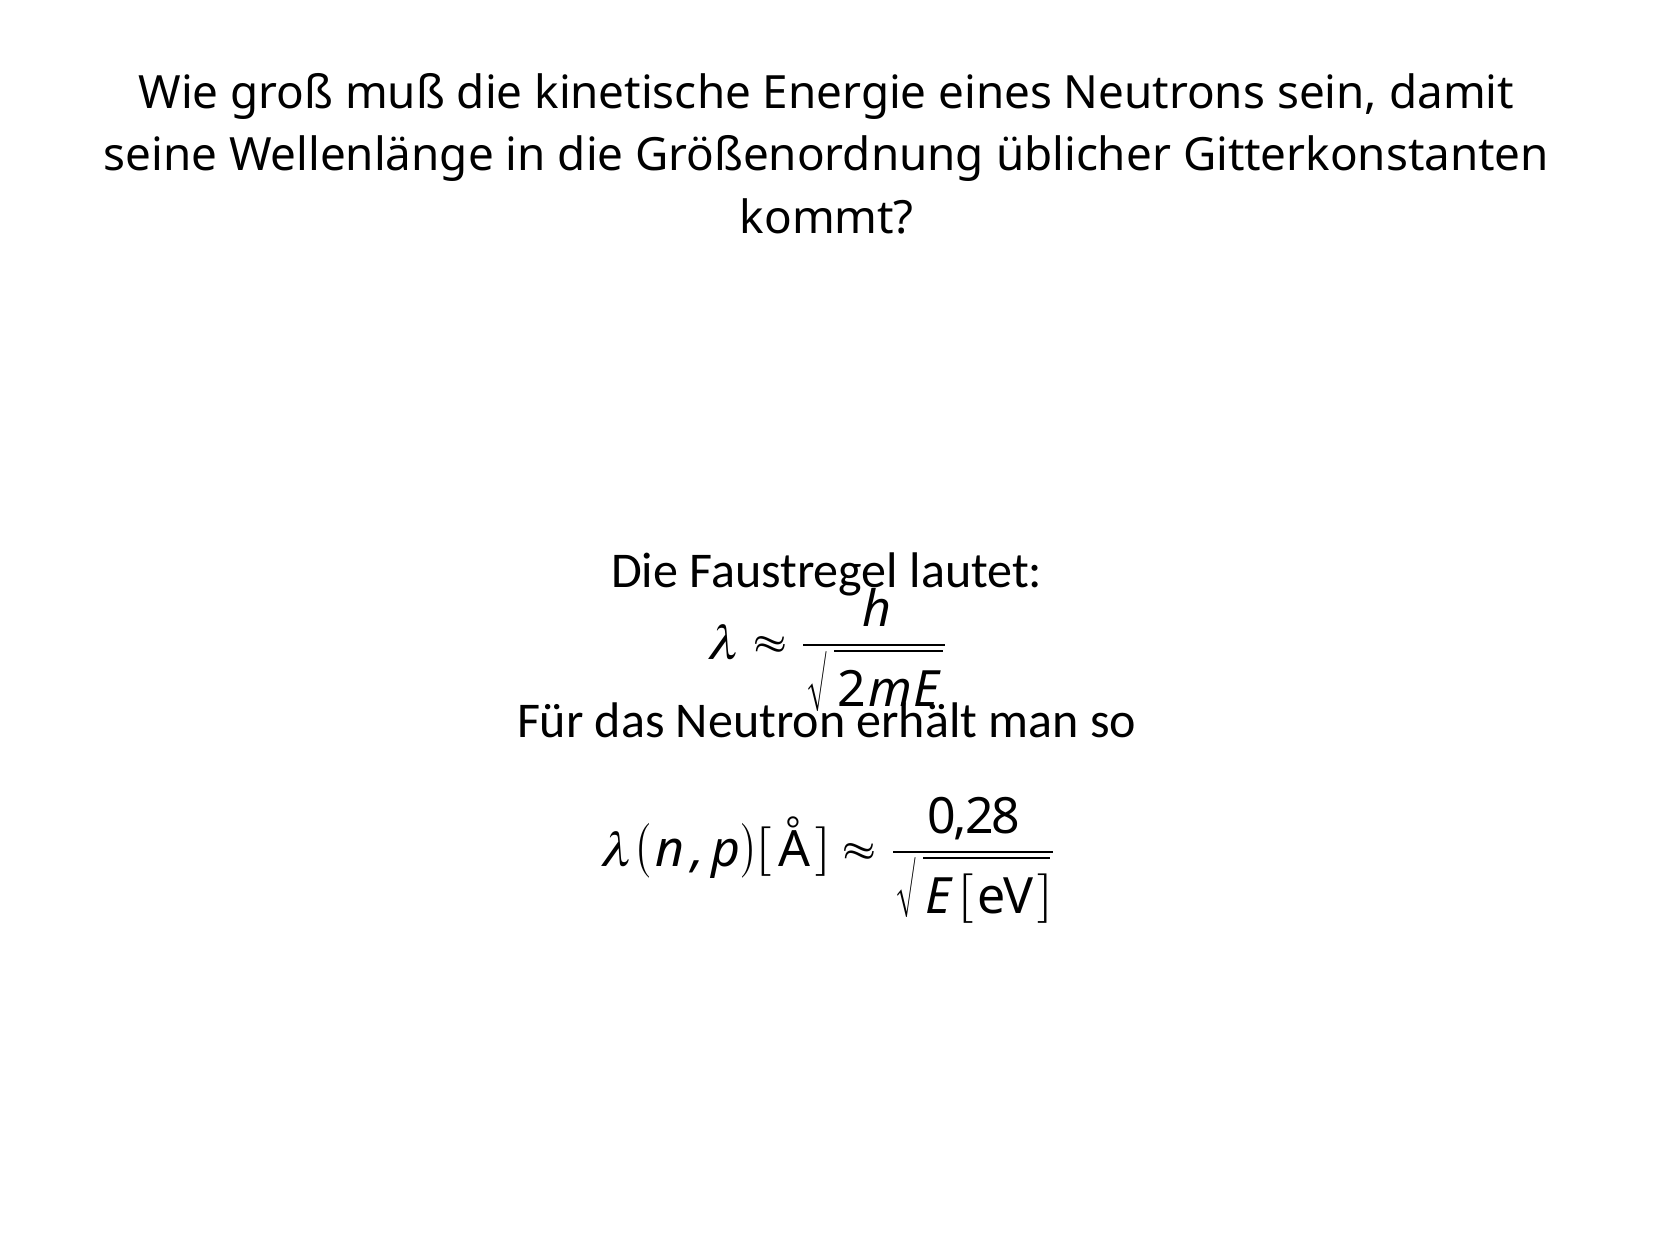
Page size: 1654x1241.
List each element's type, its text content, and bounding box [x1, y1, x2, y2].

chart [592, 786, 1061, 926]
title Wie groß muß die kinetische Energie eines Neutrons sein, damit seine Wellenlänge in die Größenordnung üblicher Gitterkonstanten kommt? [82, 49, 1571, 257]
subtitle Die Faustregel lautet: Für das Neutron erhält man so [82, 290, 1571, 1010]
chart [699, 579, 954, 720]
